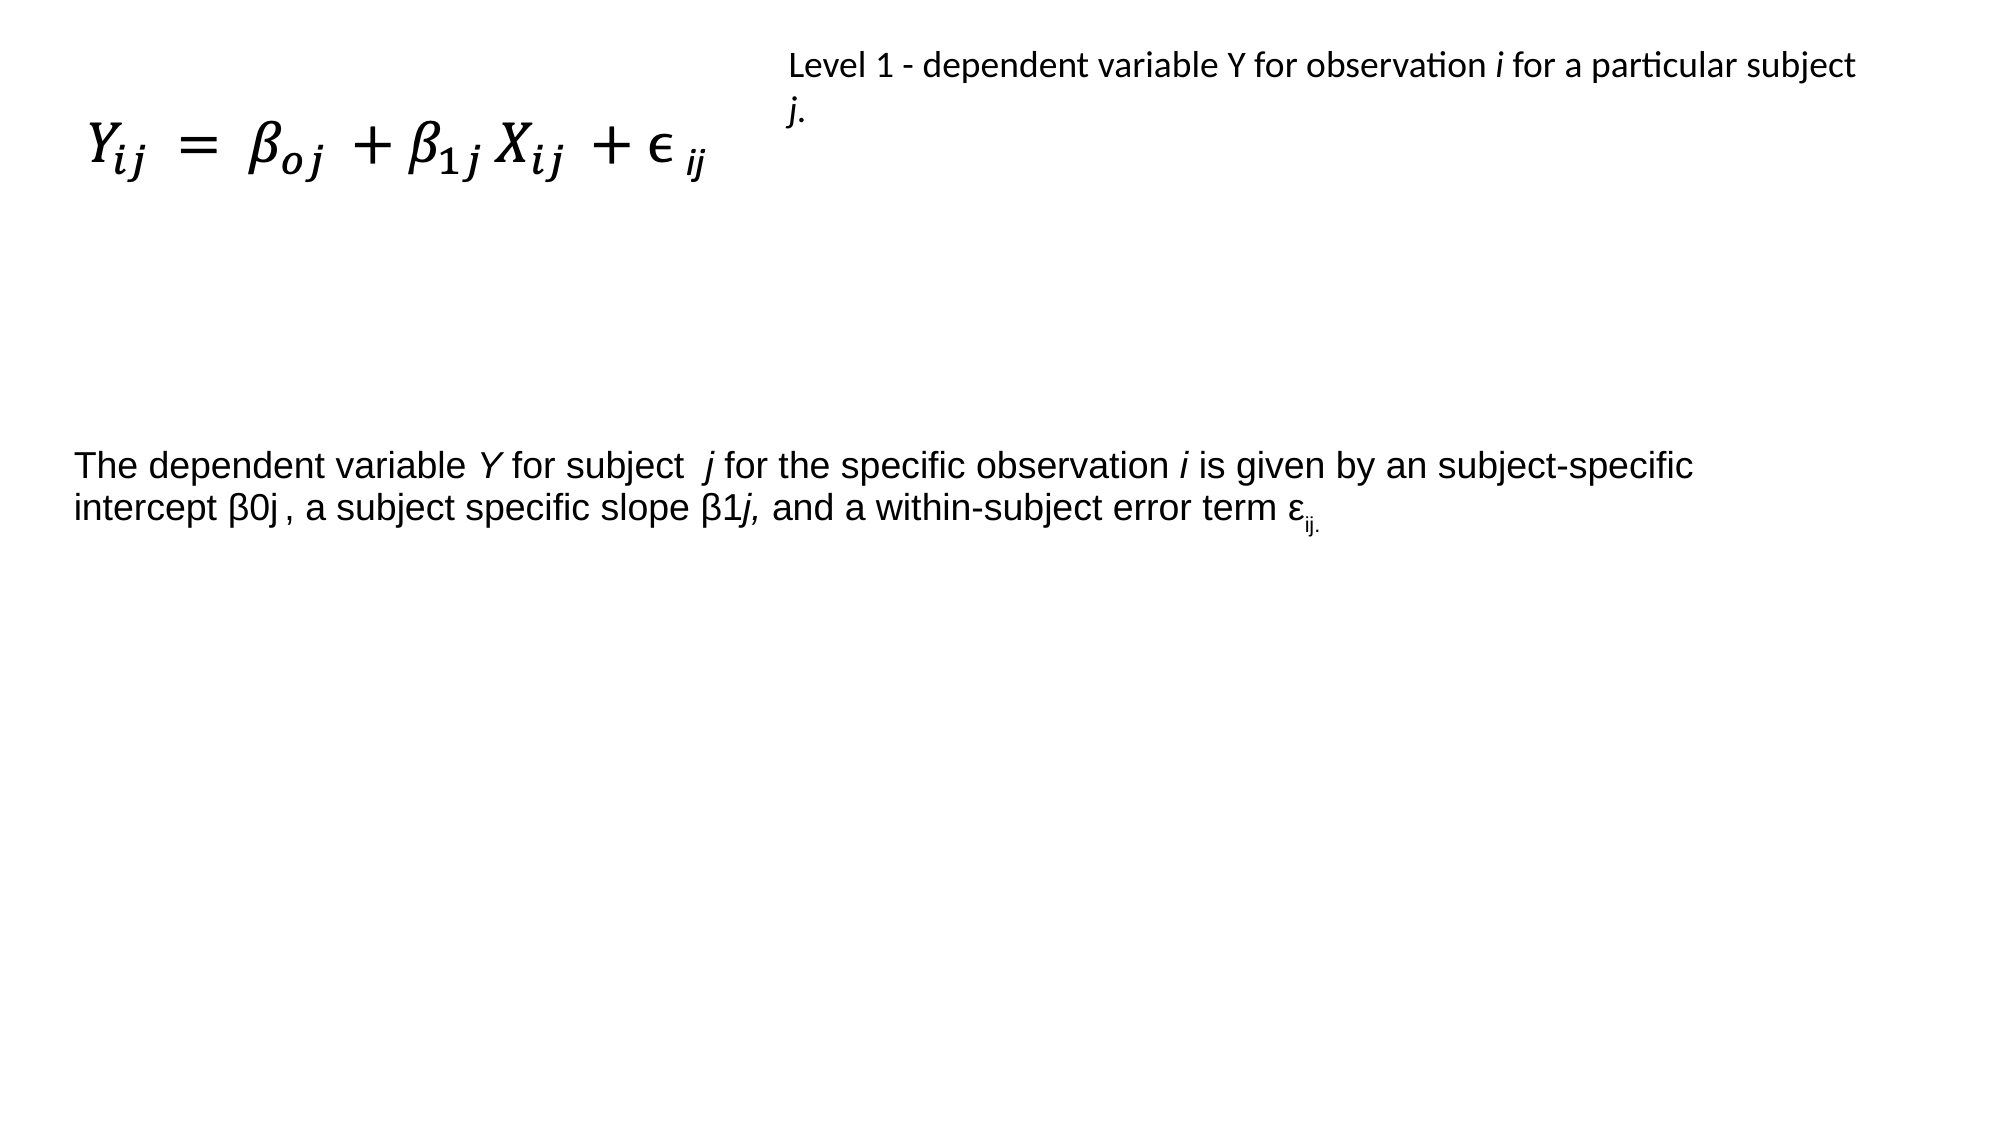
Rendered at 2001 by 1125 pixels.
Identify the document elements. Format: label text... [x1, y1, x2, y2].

text_box The dependent variable Y for subject j for the specific observation i is given by an subject-specific intercept β0j , a subject specific slope β1j, and a within-subject error term εij. [59, 437, 1831, 545]
text_box Level 1 - dependent variable Y for observation i for a particular subject j. [773, 32, 1889, 138]
text_box [67, 97, 760, 260]
